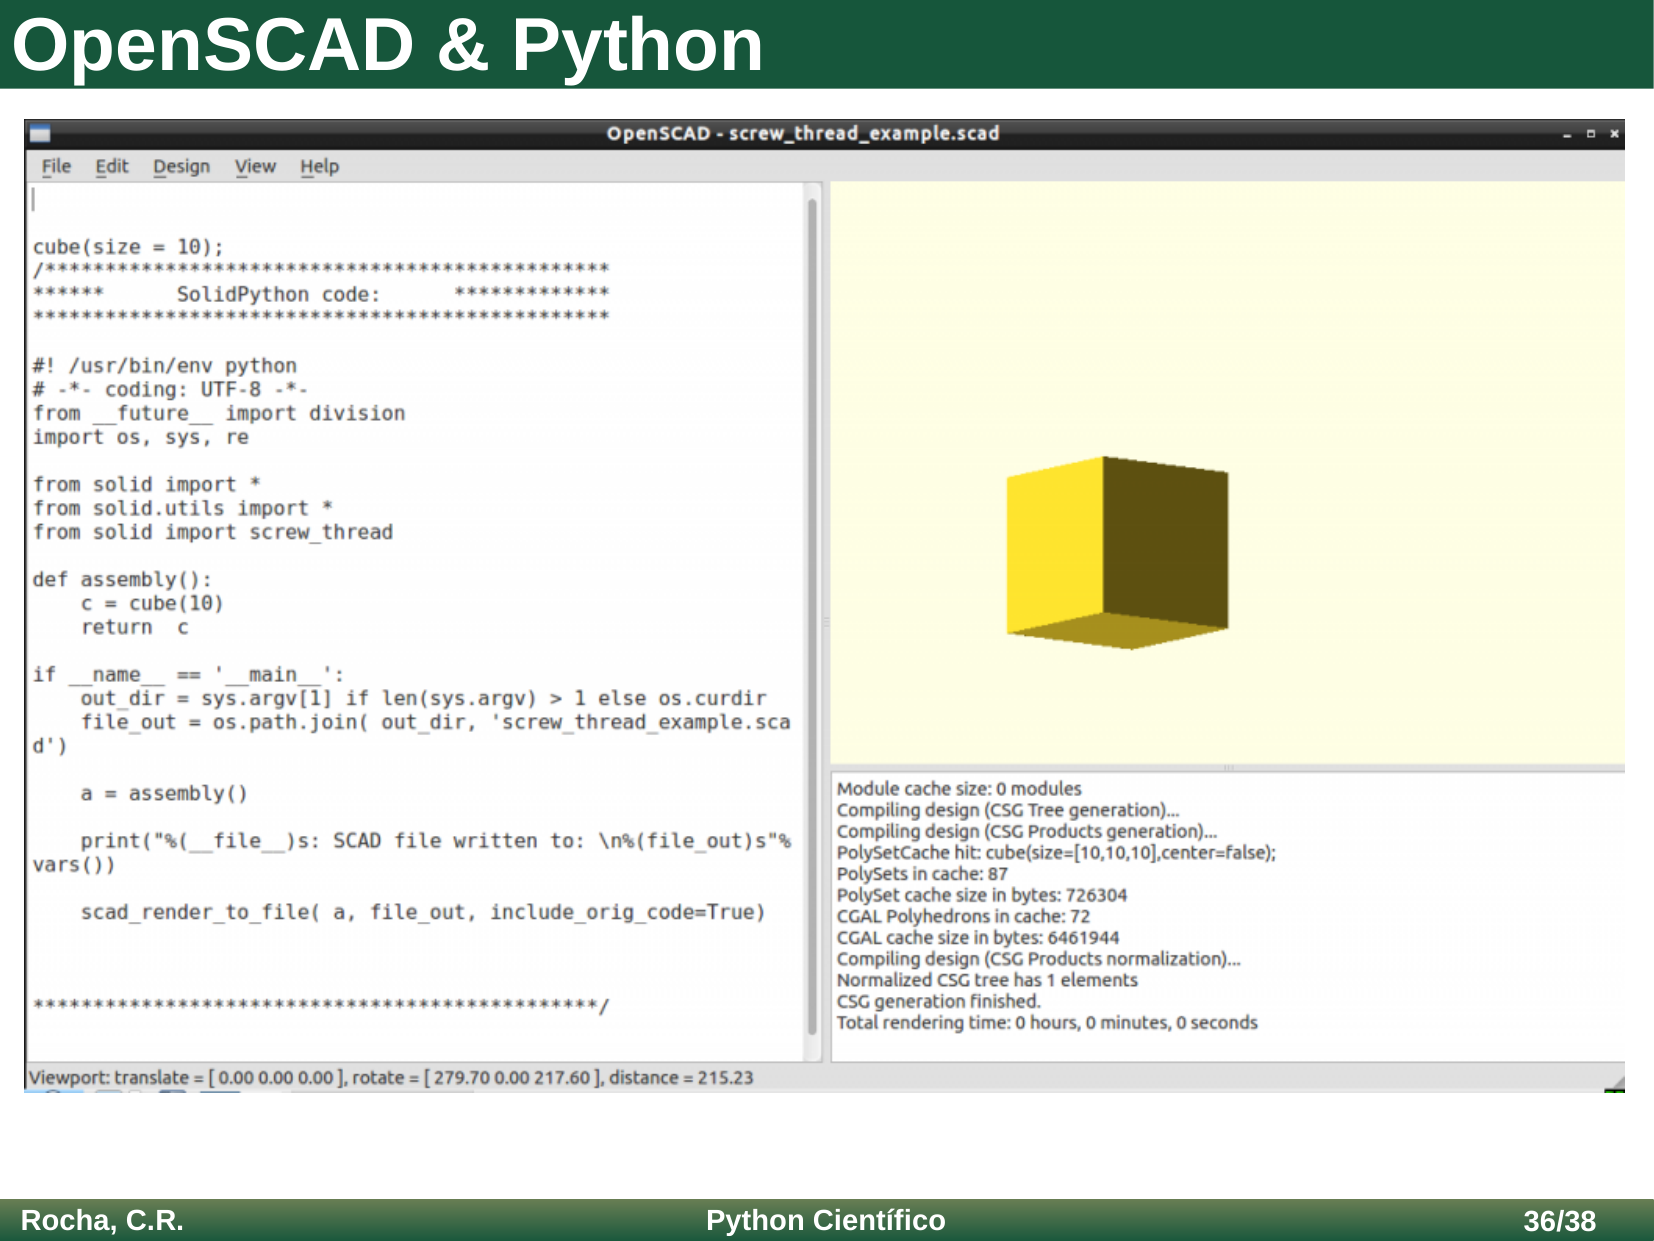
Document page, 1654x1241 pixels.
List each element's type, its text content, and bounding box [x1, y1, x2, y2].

title OpenSCAD & Python [11, 0, 1625, 89]
picture [24, 119, 1625, 1093]
